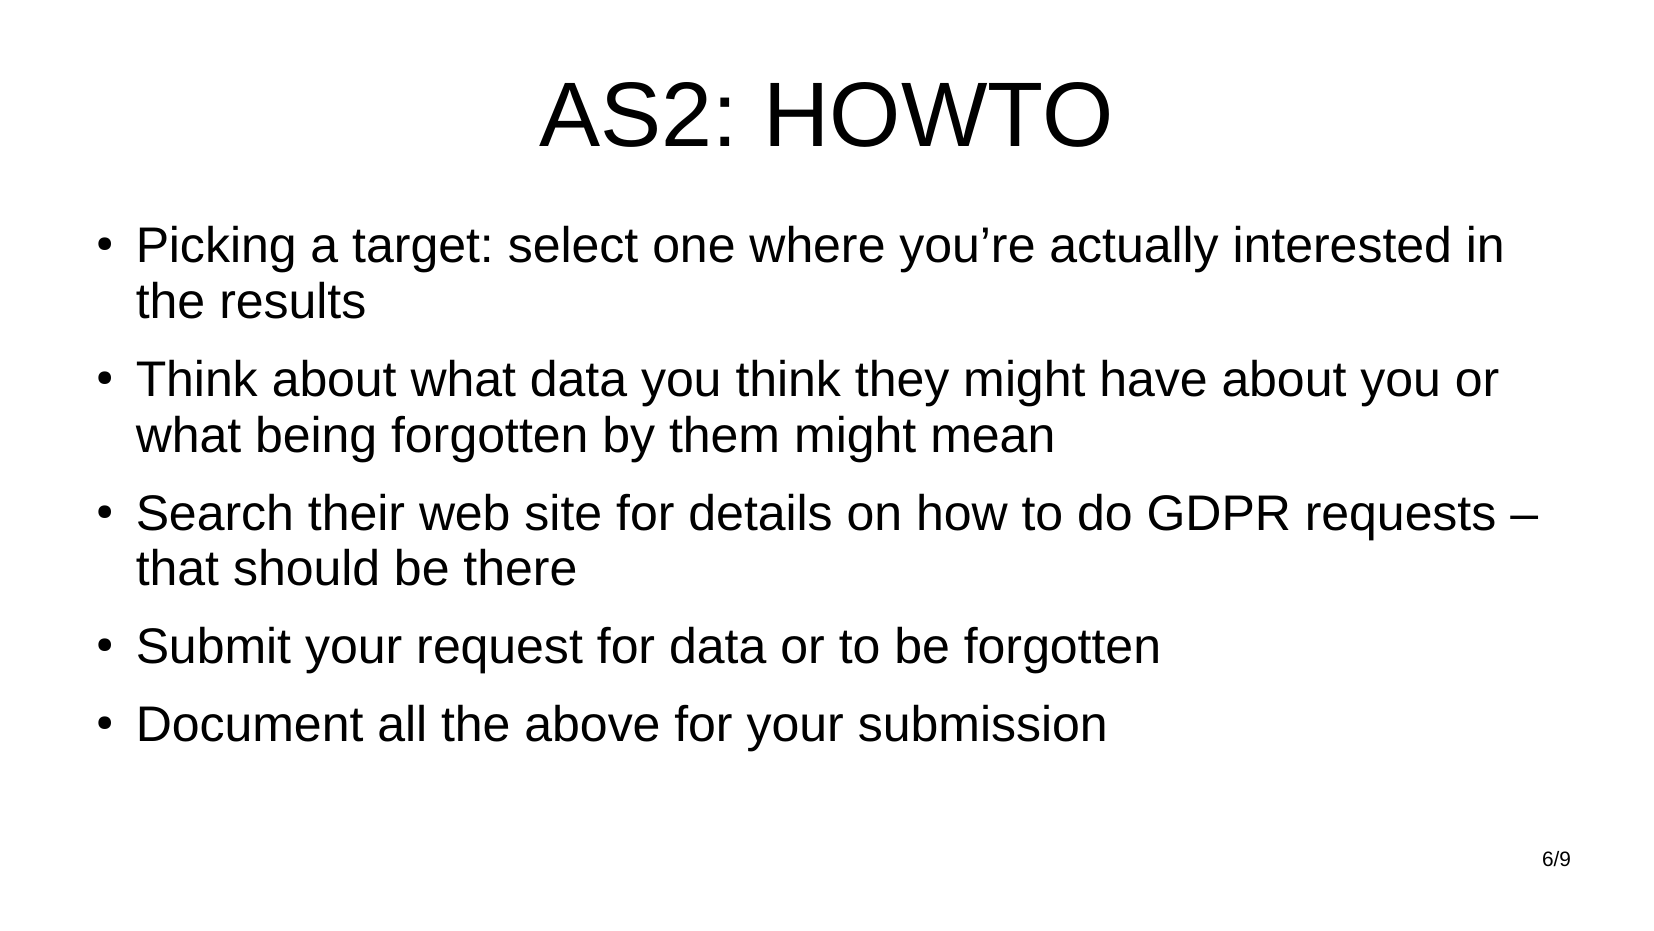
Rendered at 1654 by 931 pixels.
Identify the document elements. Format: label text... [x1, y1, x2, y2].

title AS2: HOWTO [82, 37, 1571, 193]
list Picking a target: select one where you’re actually interested in the results Think about what data you think they might have about you or what being forgotten by them might mean Search their web site for details on how to do GDPR requests – that should be there Submit your request for data or to be forgotten Document all the above for your submission [82, 217, 1571, 758]
